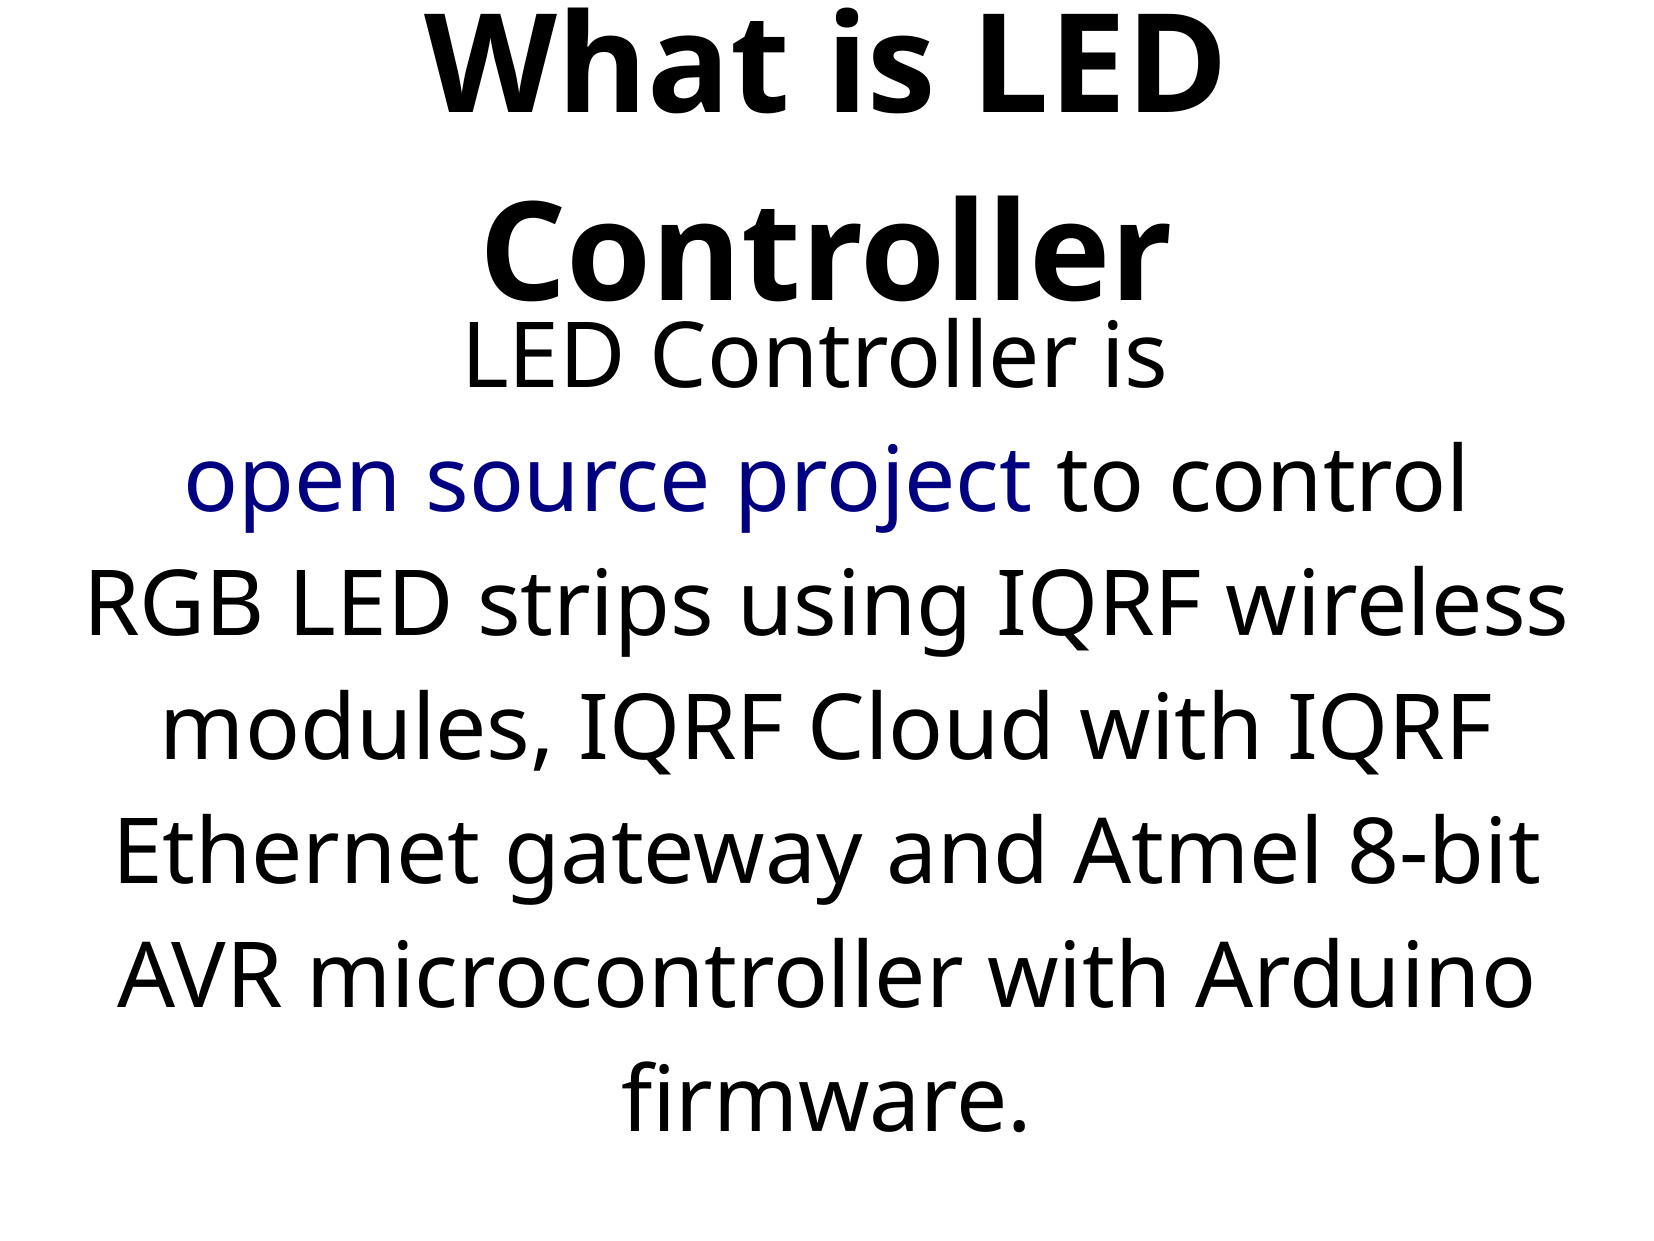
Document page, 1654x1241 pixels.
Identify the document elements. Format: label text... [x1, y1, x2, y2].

list LED Controller is open source project to control RGB LED strips using IQRF wireless modules, IQRF Cloud with IQRF Ethernet gateway and Atmel 8-bit AVR microcontroller with Arduino firmware. [82, 290, 1571, 1170]
title What is LED Controller [82, 49, 1571, 257]
